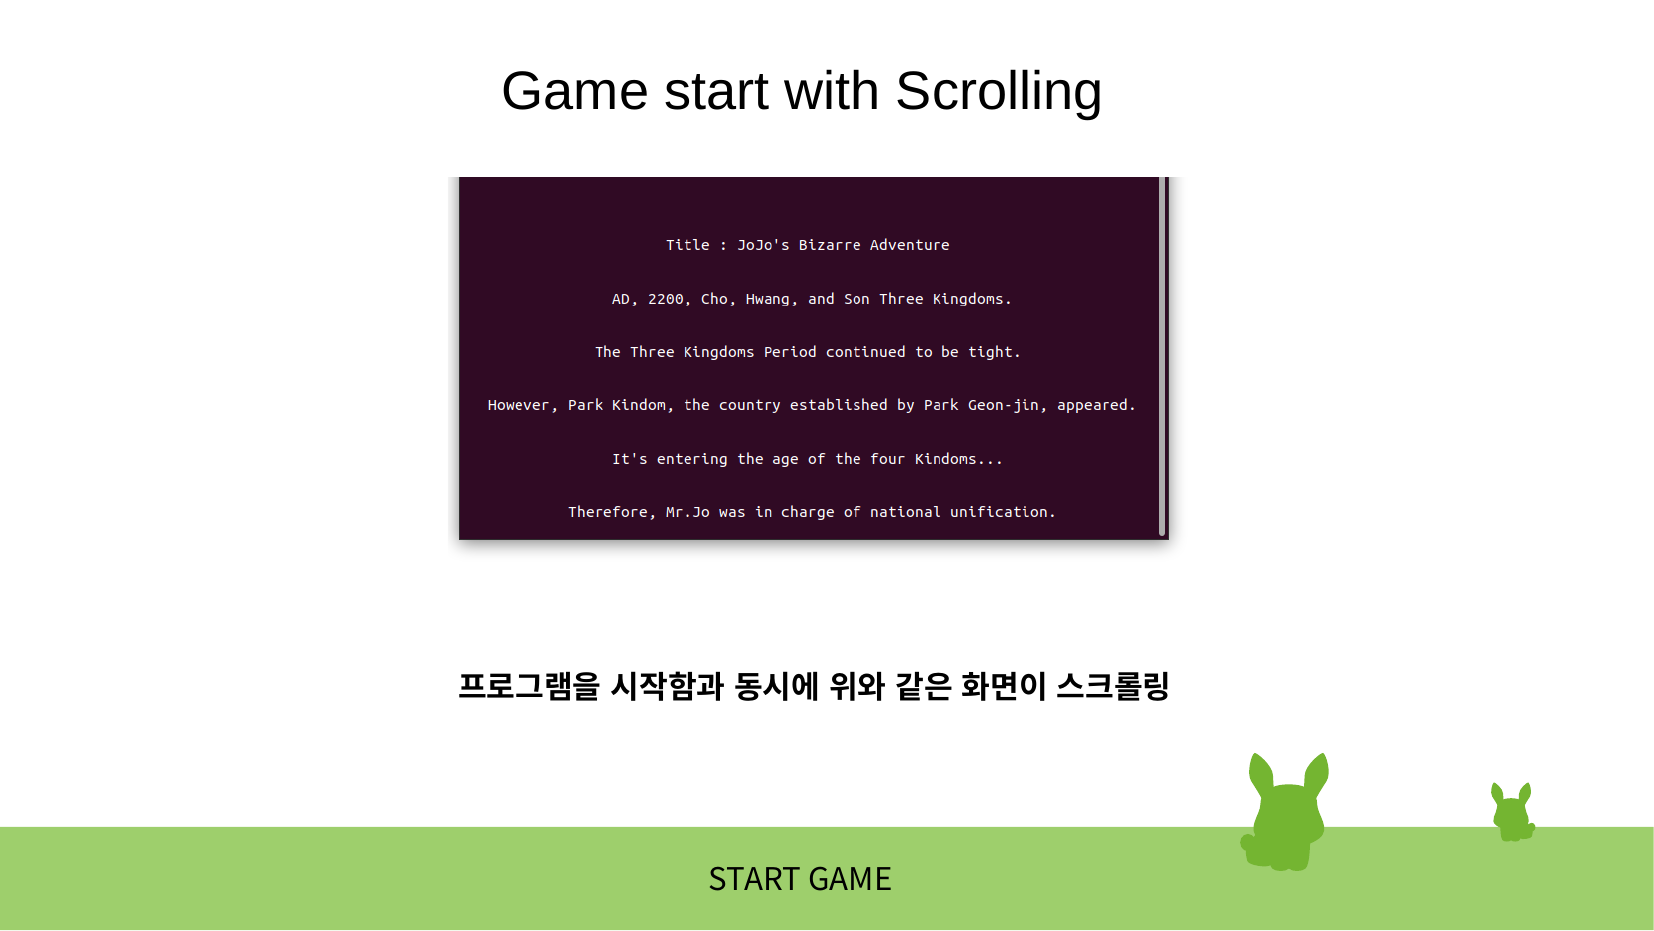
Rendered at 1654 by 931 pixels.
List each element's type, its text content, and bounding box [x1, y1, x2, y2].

text_box START GAME [538, 845, 1064, 910]
picture [447, 177, 1193, 567]
text_box 프로그램을 시작함과 동시에 위와 같은 화면이 스크롤링 [318, 590, 1312, 780]
title Game start with Scrolling [354, 10, 1252, 166]
